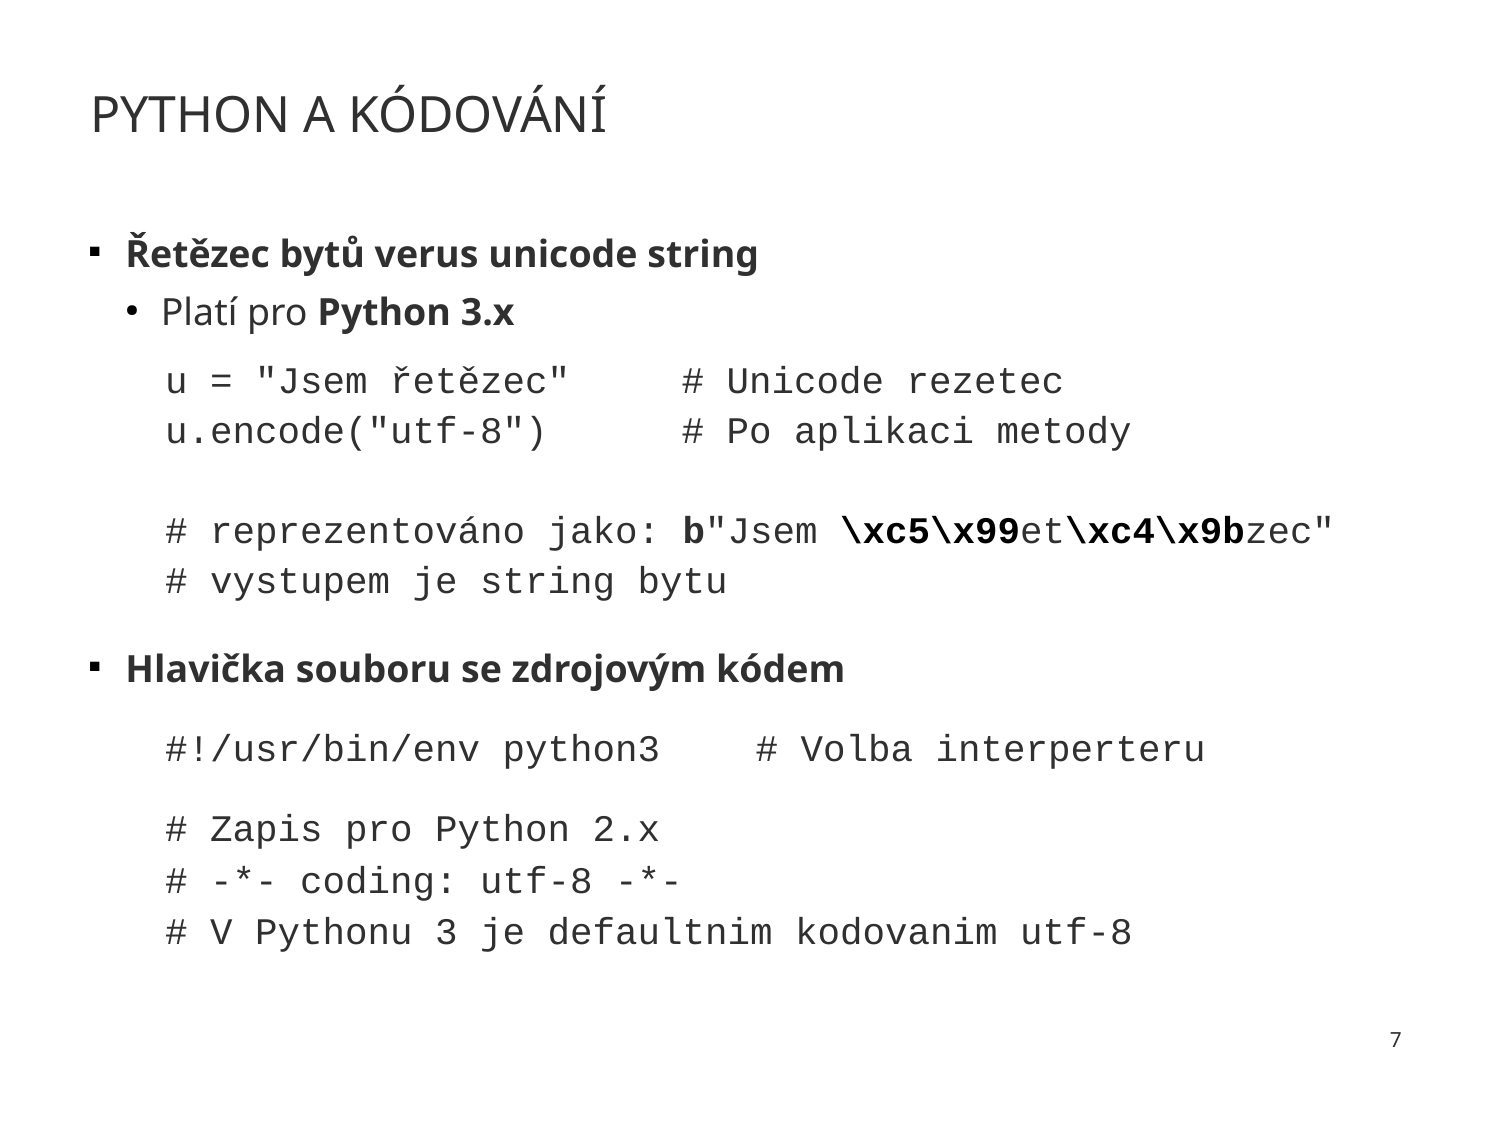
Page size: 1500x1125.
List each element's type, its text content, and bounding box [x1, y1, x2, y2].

slide_number <číslo> [1343, 1010, 1417, 1071]
title Python a kódování [75, 66, 1223, 161]
list Řetězec bytů verus unicode string Platí pro Python 3.x u = "Jsem řetězec" # Unicode rezetec u.encode("utf-8") # Po aplikaci metody # reprezentováno jako: b"Jsem \xc5\x99et\xc4\x9bzec" # vystupem je string bytu Hlavička souboru se zdrojovým kódem #!/usr/bin/env python3 # Volba interperteru # Zapis pro Python 2.x # -*- coding: utf-8 -*- # V Pythonu 3 je defaultnim kodovanim utf-8 [75, 219, 1424, 1035]
